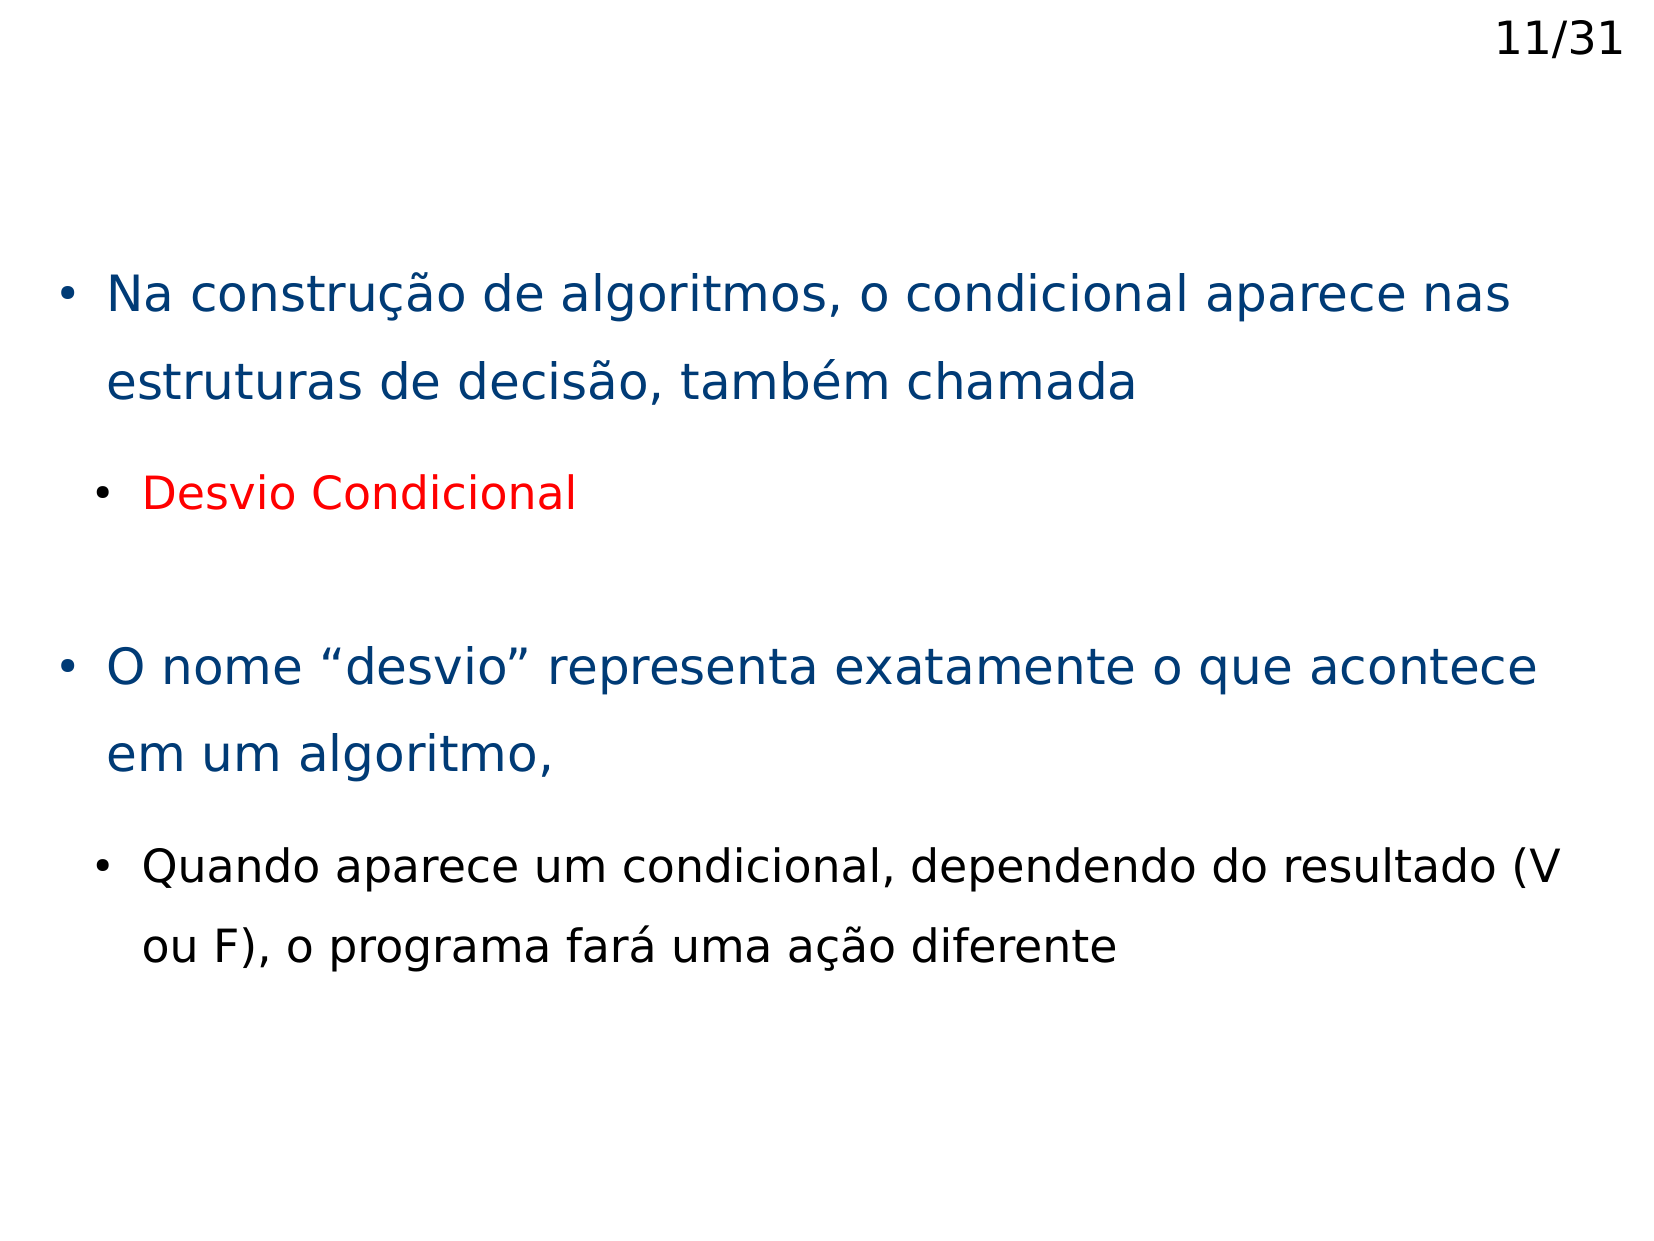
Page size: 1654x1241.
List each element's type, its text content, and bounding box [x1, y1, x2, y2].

list Na construção de algoritmos, o condicional aparece nas estruturas de decisão, também chamada Desvio Condicional O nome “desvio” representa exatamente o que acontece em um algoritmo, Quando aparece um condicional, dependendo do resultado (V ou F), o programa fará uma ação diferente [59, 206, 1625, 1211]
